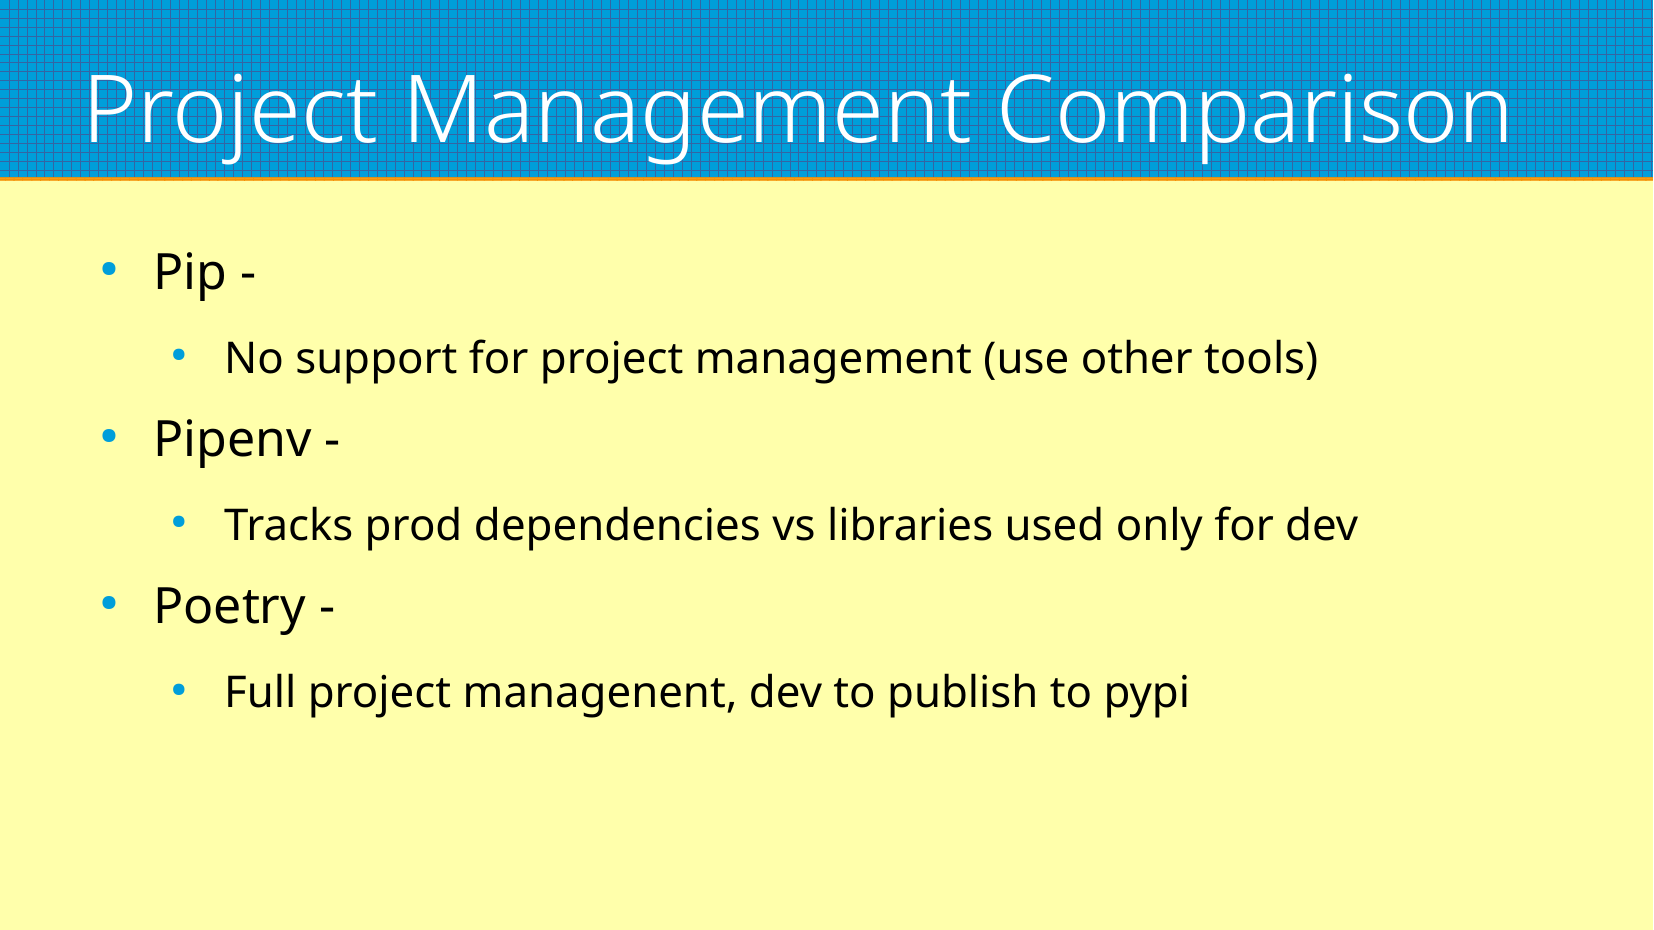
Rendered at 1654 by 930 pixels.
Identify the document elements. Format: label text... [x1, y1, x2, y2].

list Pip - No support for project management (use other tools) Pipenv - Tracks prod dependencies vs libraries used only for dev Poetry - Full project managenent, dev to publish to pypi [82, 236, 1562, 810]
title Project Management Comparison [82, 14, 1571, 171]
